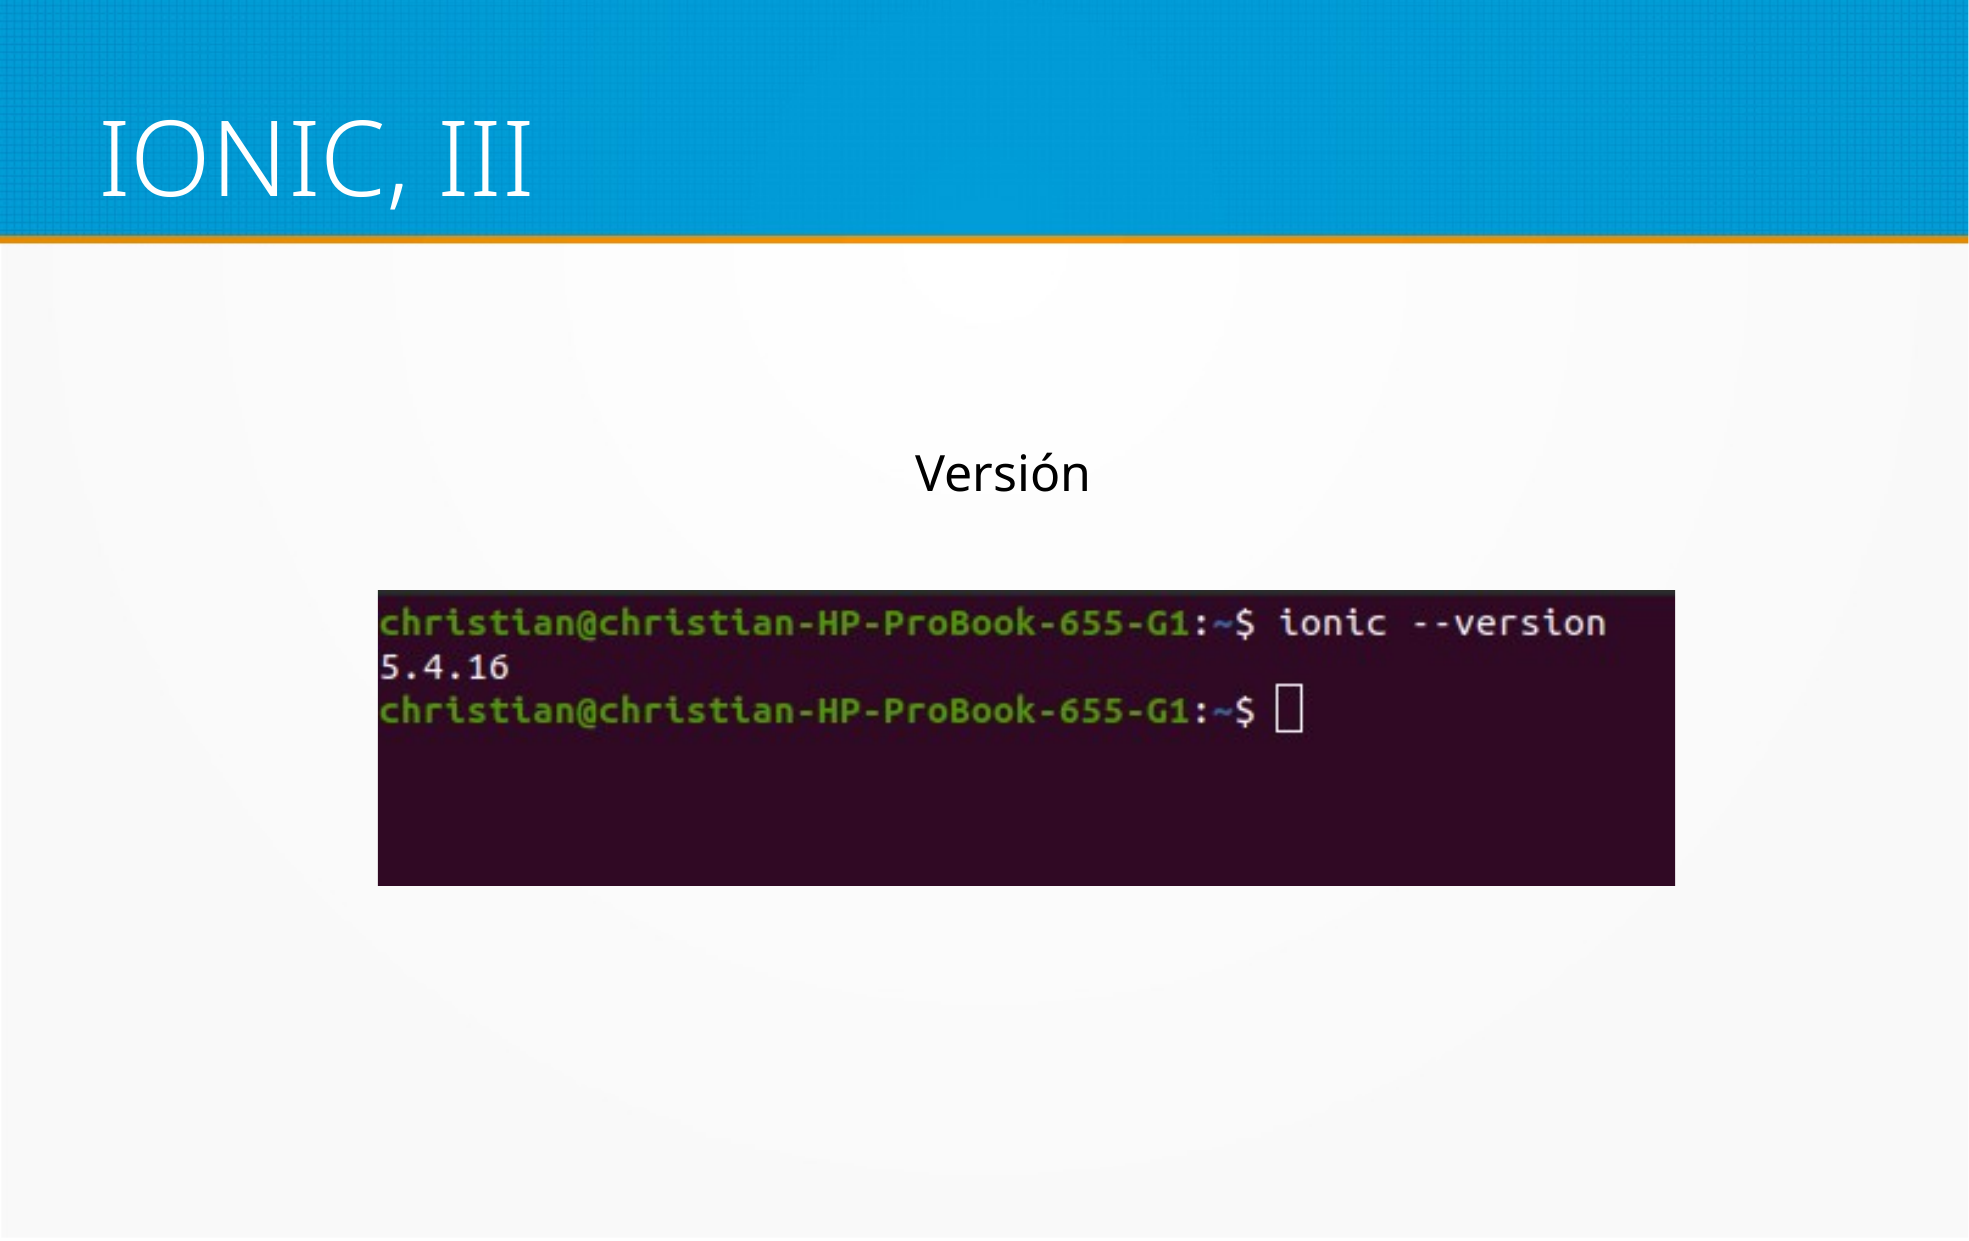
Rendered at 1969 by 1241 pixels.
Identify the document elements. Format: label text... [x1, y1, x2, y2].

picture [0, 233, 1969, 1241]
title IONIC, III [98, 19, 1870, 227]
text_box Versión [909, 437, 1106, 508]
